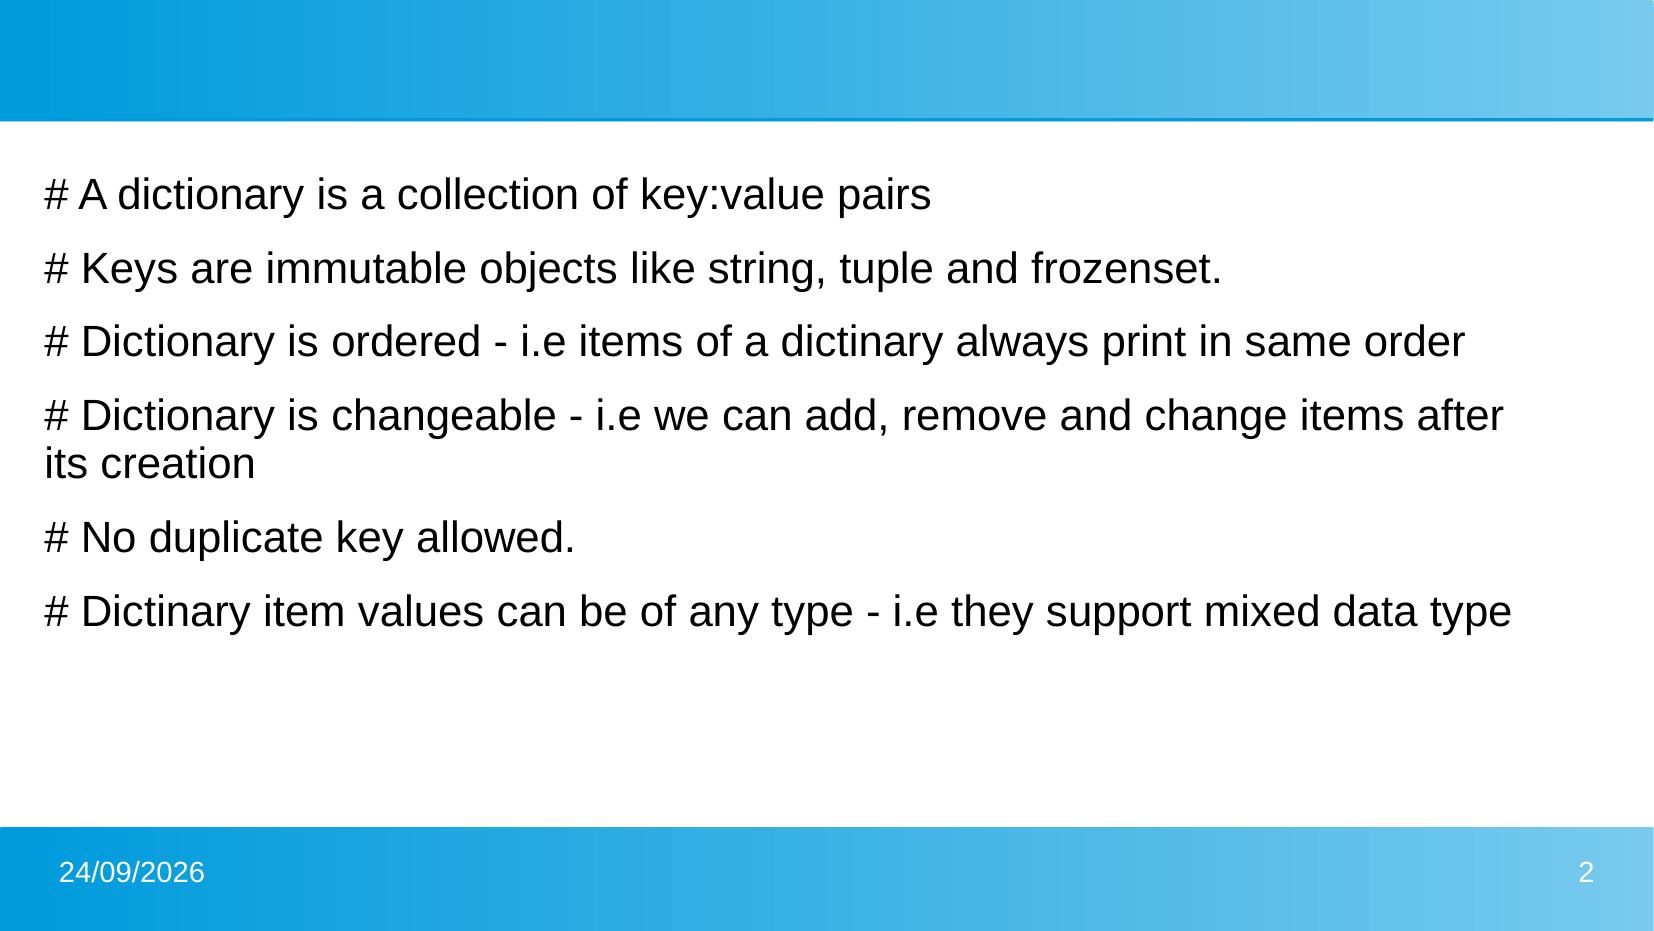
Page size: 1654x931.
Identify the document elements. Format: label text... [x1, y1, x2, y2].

text_box # A dictionary is a collection of key:value pairs # Keys are immutable objects like string, tuple and frozenset. # Dictionary is ordered - i.e items of a dictinary always print in same order # Dictionary is changeable - i.e we can add, remove and change items after its creation # No duplicate key allowed. # Dictinary item values can be of any type - i.e they support mixed data type [29, 162, 1559, 296]
